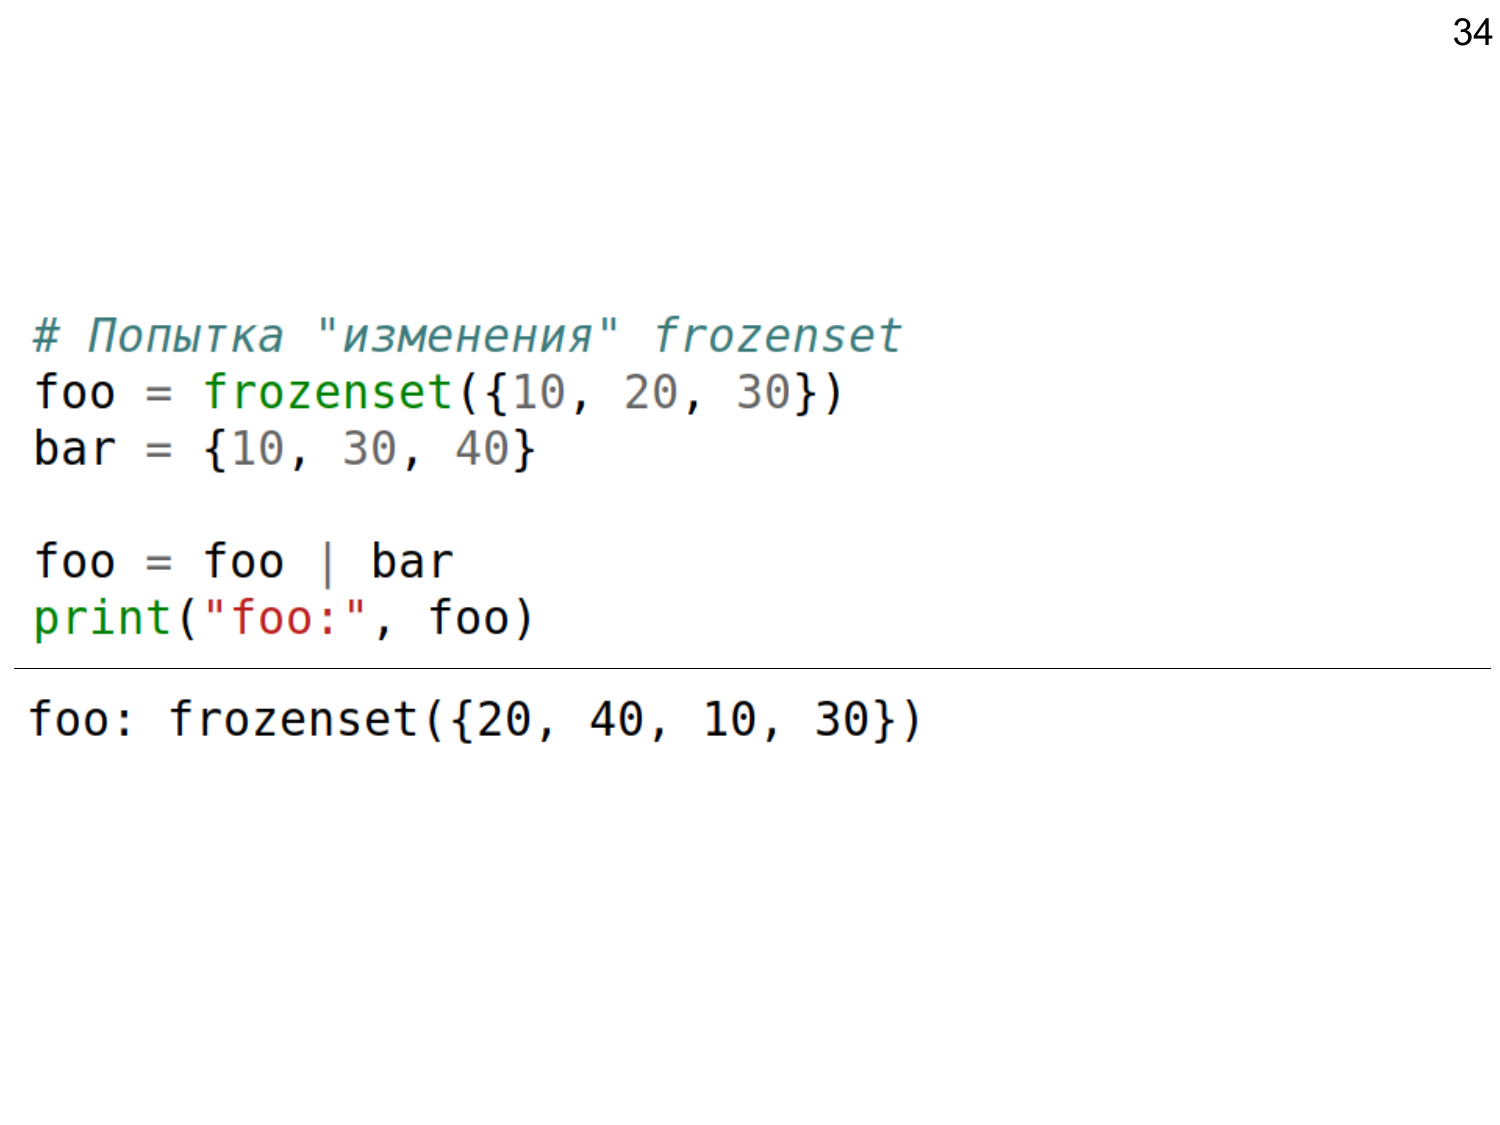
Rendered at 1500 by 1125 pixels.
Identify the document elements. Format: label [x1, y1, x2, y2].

picture [18, 687, 933, 758]
picture [23, 302, 917, 653]
